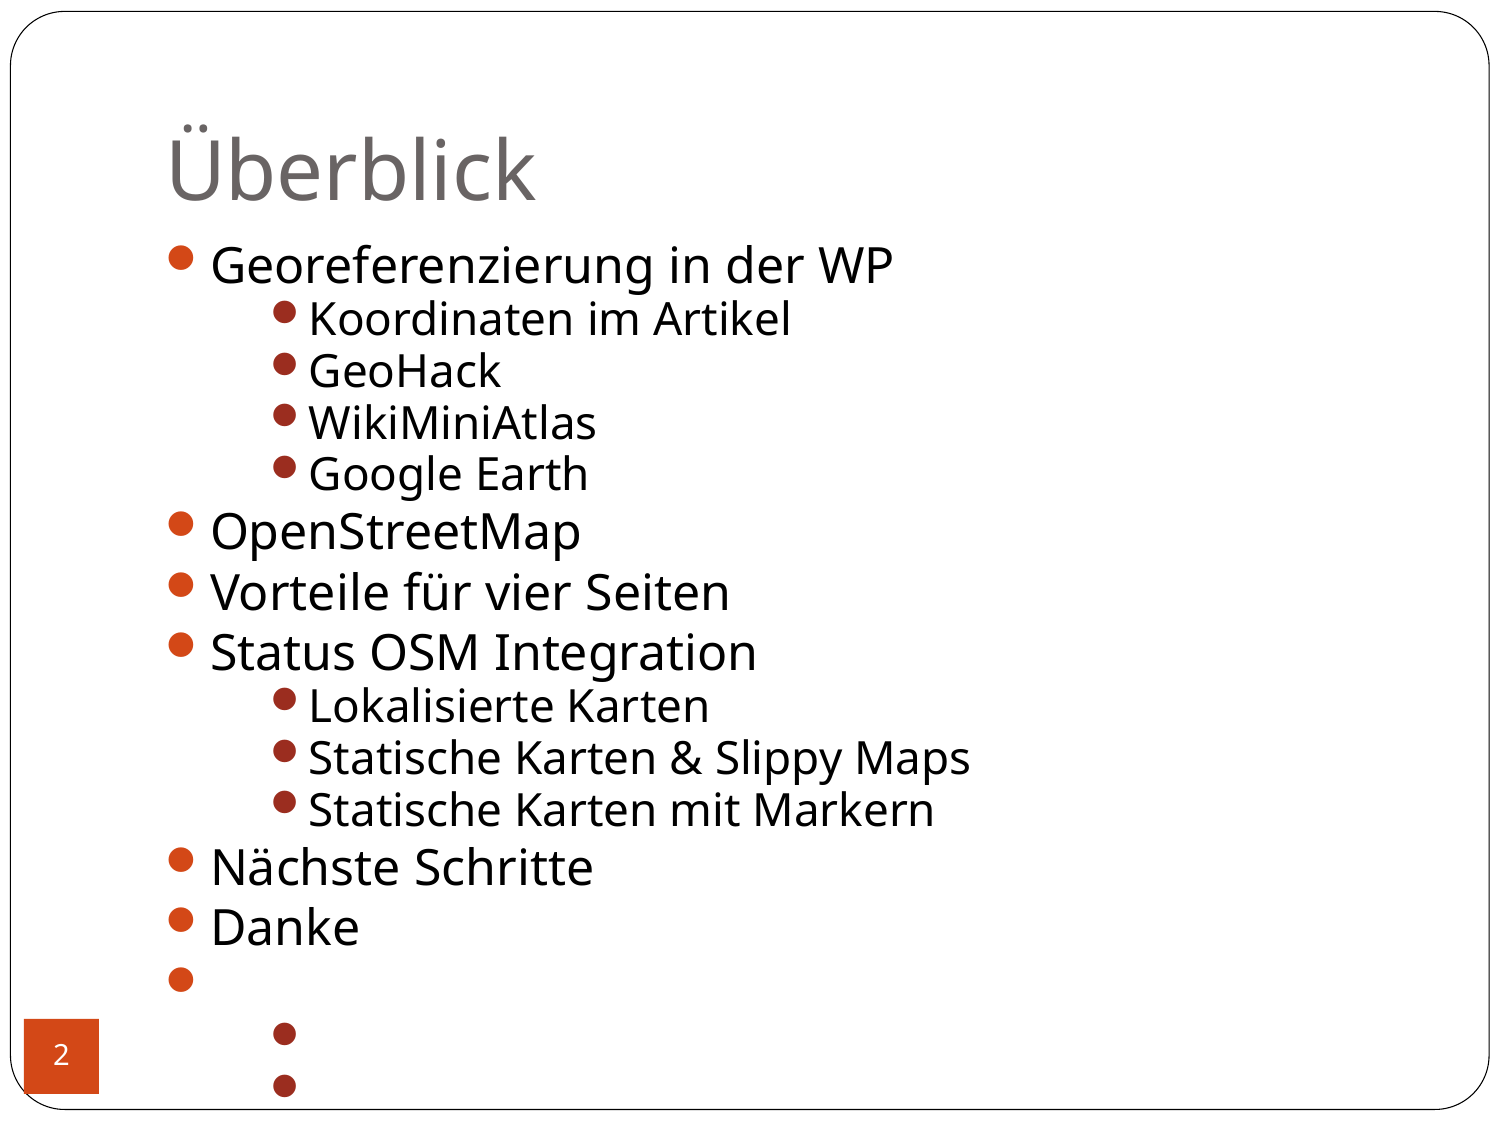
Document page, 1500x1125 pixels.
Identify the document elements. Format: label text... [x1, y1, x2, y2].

list Georeferenzierung in der WP Koordinaten im Artikel GeoHack WikiMiniAtlas Google Earth OpenStreetMap Vorteile für vier Seiten Status OSM Integration Lokalisierte Karten Statische Karten & Slippy Maps Statische Karten mit Markern Nächste Schritte Danke [150, 237, 1426, 988]
title Überblick [150, 45, 1426, 233]
text_box 2 [23, 1018, 99, 1094]
